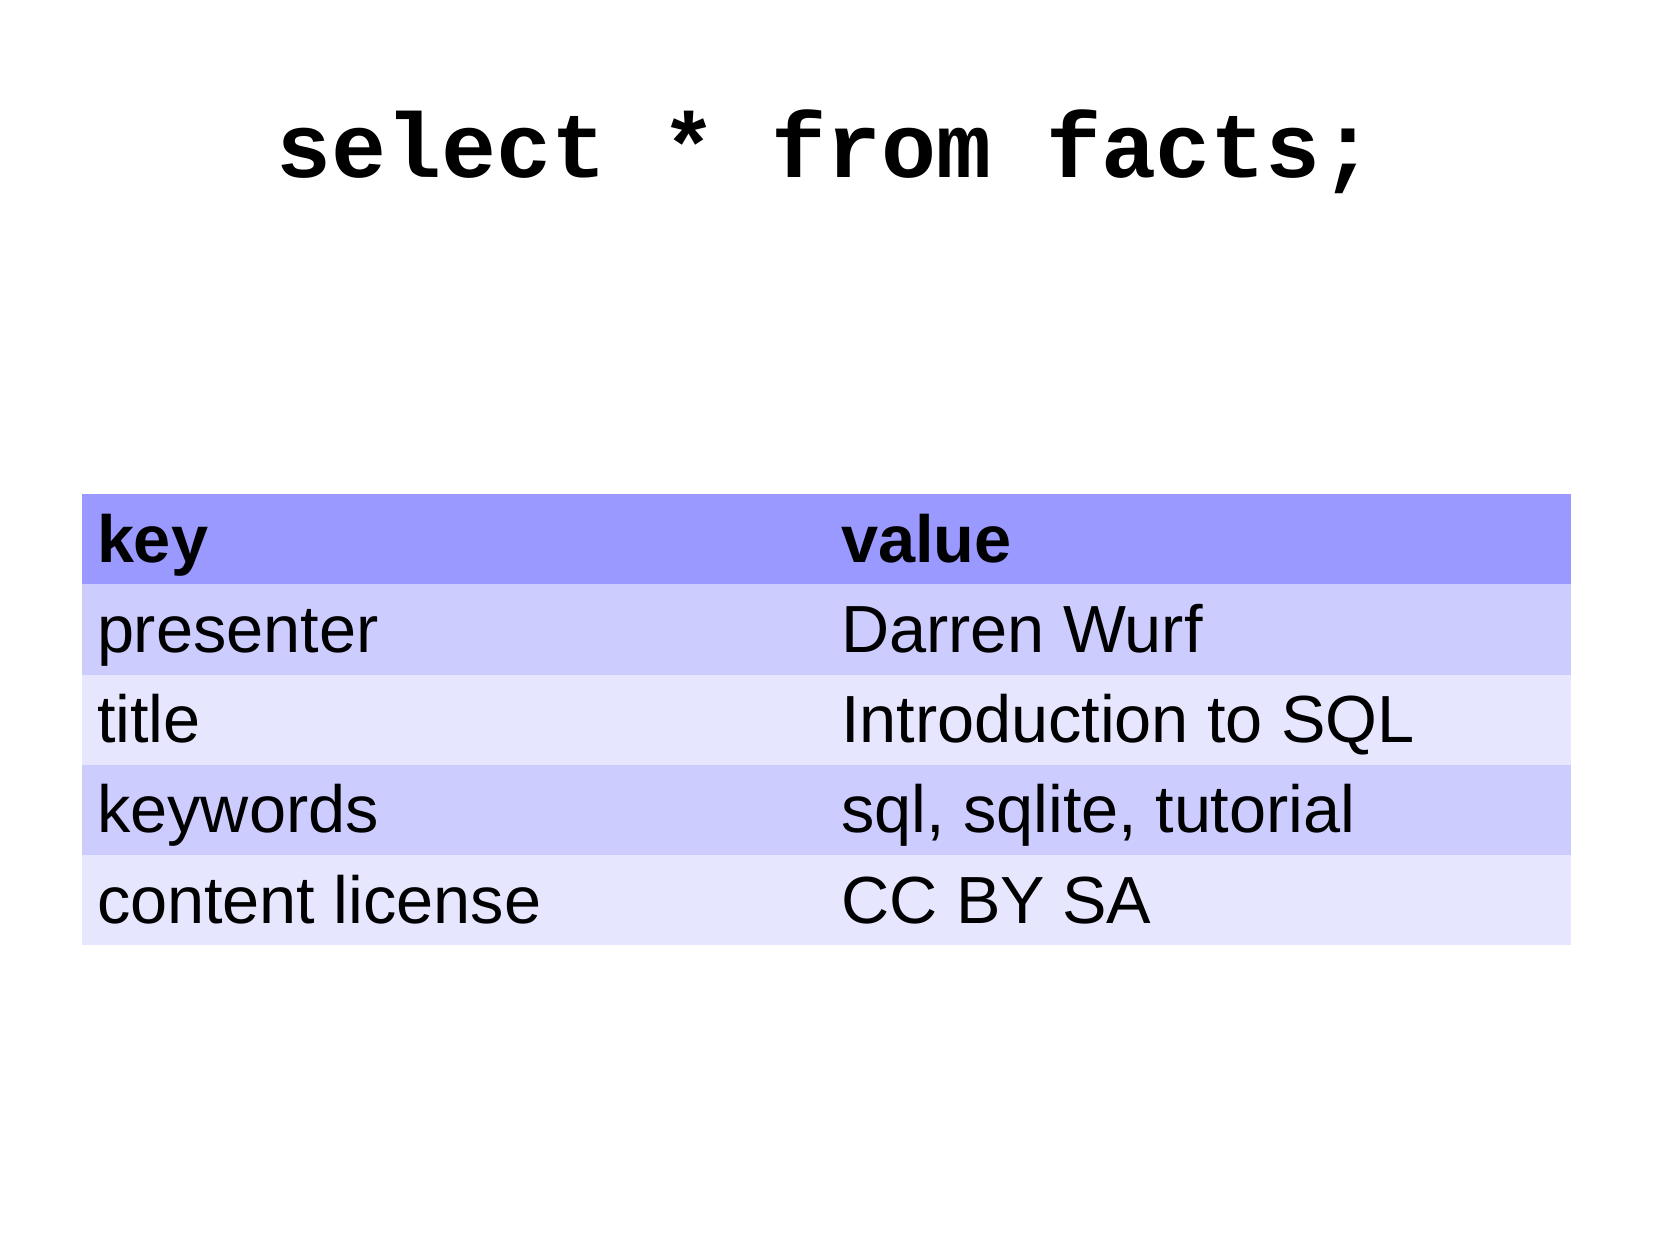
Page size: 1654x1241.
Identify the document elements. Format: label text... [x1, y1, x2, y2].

table_cell Introduction to SQL [826, 675, 1571, 765]
table_cell Darren Wurf [826, 584, 1571, 675]
table_cell title [82, 675, 826, 765]
table_cell content license [82, 855, 826, 945]
table_cell CC BY SA [826, 855, 1571, 945]
table_header key [82, 494, 826, 584]
title select * from facts; [82, 49, 1571, 257]
table_header value [826, 494, 1571, 584]
table_cell sql, sqlite, tutorial [826, 765, 1571, 855]
table_cell presenter [82, 584, 826, 675]
table_cell keywords [82, 765, 826, 855]
